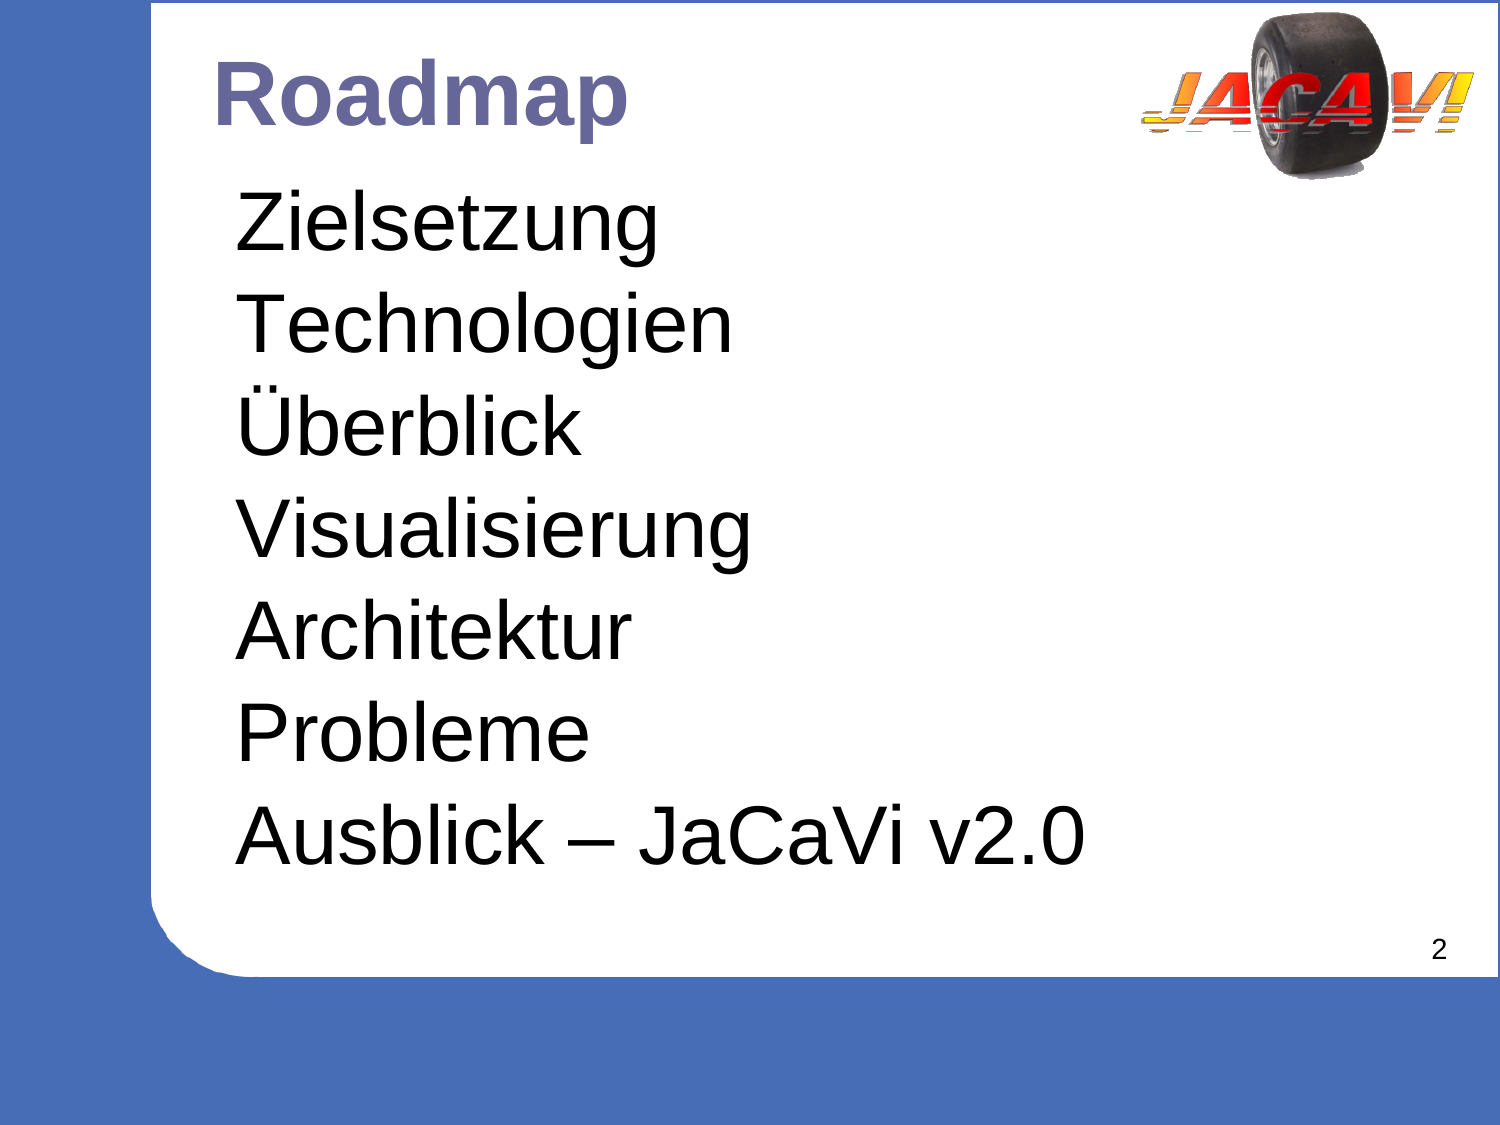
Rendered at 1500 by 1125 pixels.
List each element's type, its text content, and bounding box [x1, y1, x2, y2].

title Roadmap [212, 24, 1447, 164]
list Zielsetzung Technologien Überblick Visualisierung Architektur Probleme Ausblick – JaCaVi v2.0 [212, 174, 1448, 926]
picture [0, 0, 1500, 1125]
